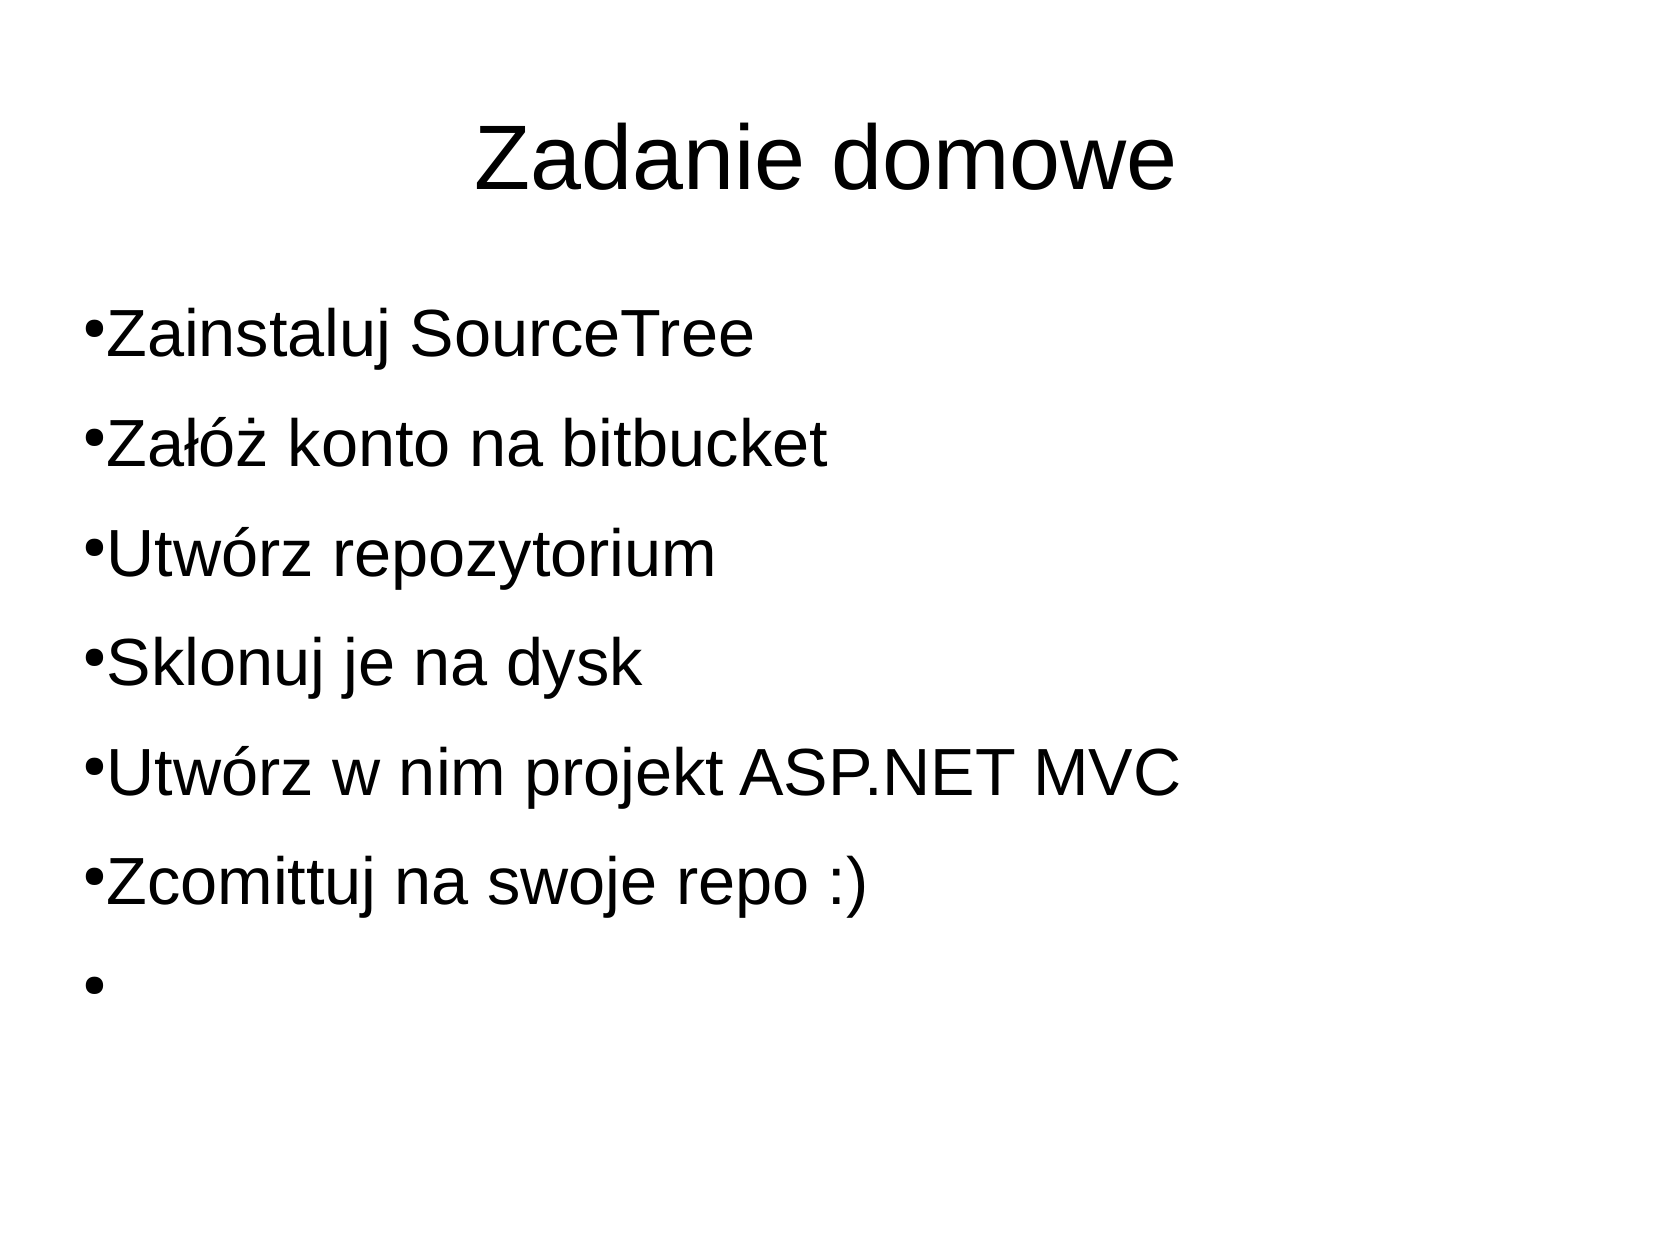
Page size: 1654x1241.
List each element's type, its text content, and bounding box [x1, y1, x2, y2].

title Zadanie domowe [82, 49, 1571, 257]
list Zainstaluj SourceTree Załóż konto na bitbucket Utwórz repozytorium Sklonuj je na dysk Utwórz w nim projekt ASP.NET MVC Zcomittuj na swoje repo :) [82, 290, 1571, 1010]
